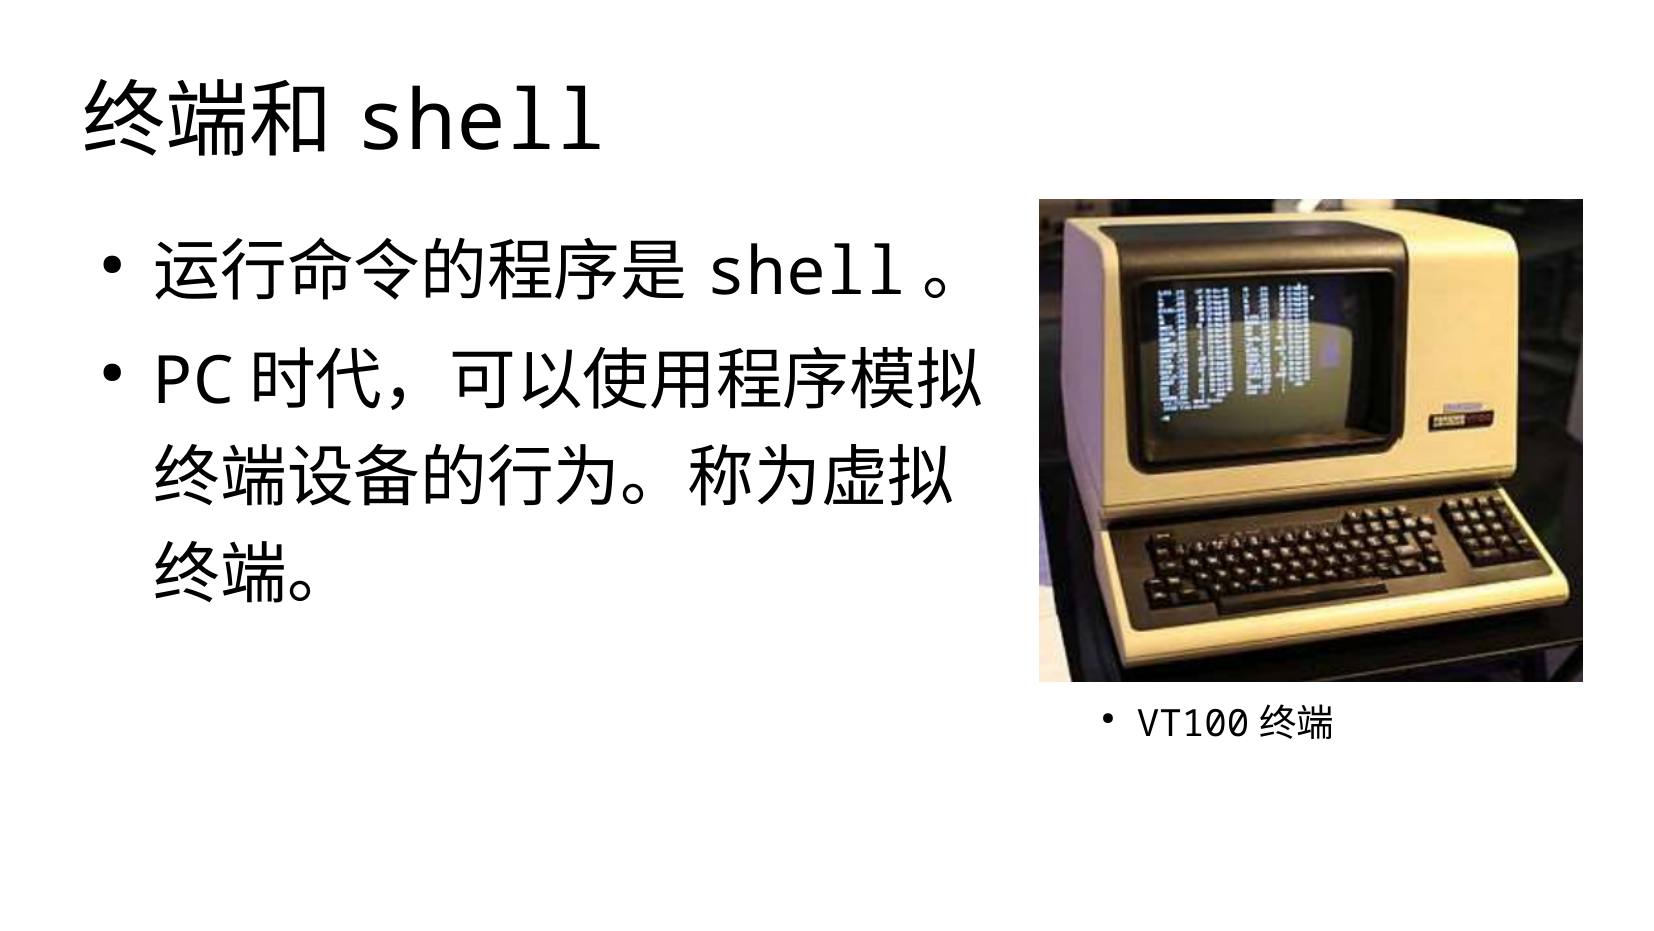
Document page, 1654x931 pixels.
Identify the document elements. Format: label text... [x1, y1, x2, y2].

list 运行命令的程序是shell。 PC时代，可以使用程序模拟终端设备的行为。称为虚拟终端。 [82, 217, 1016, 758]
title 终端和shell [82, 37, 1571, 189]
picture [1039, 199, 1583, 682]
text_box VT100终端 [1086, 685, 1382, 768]
